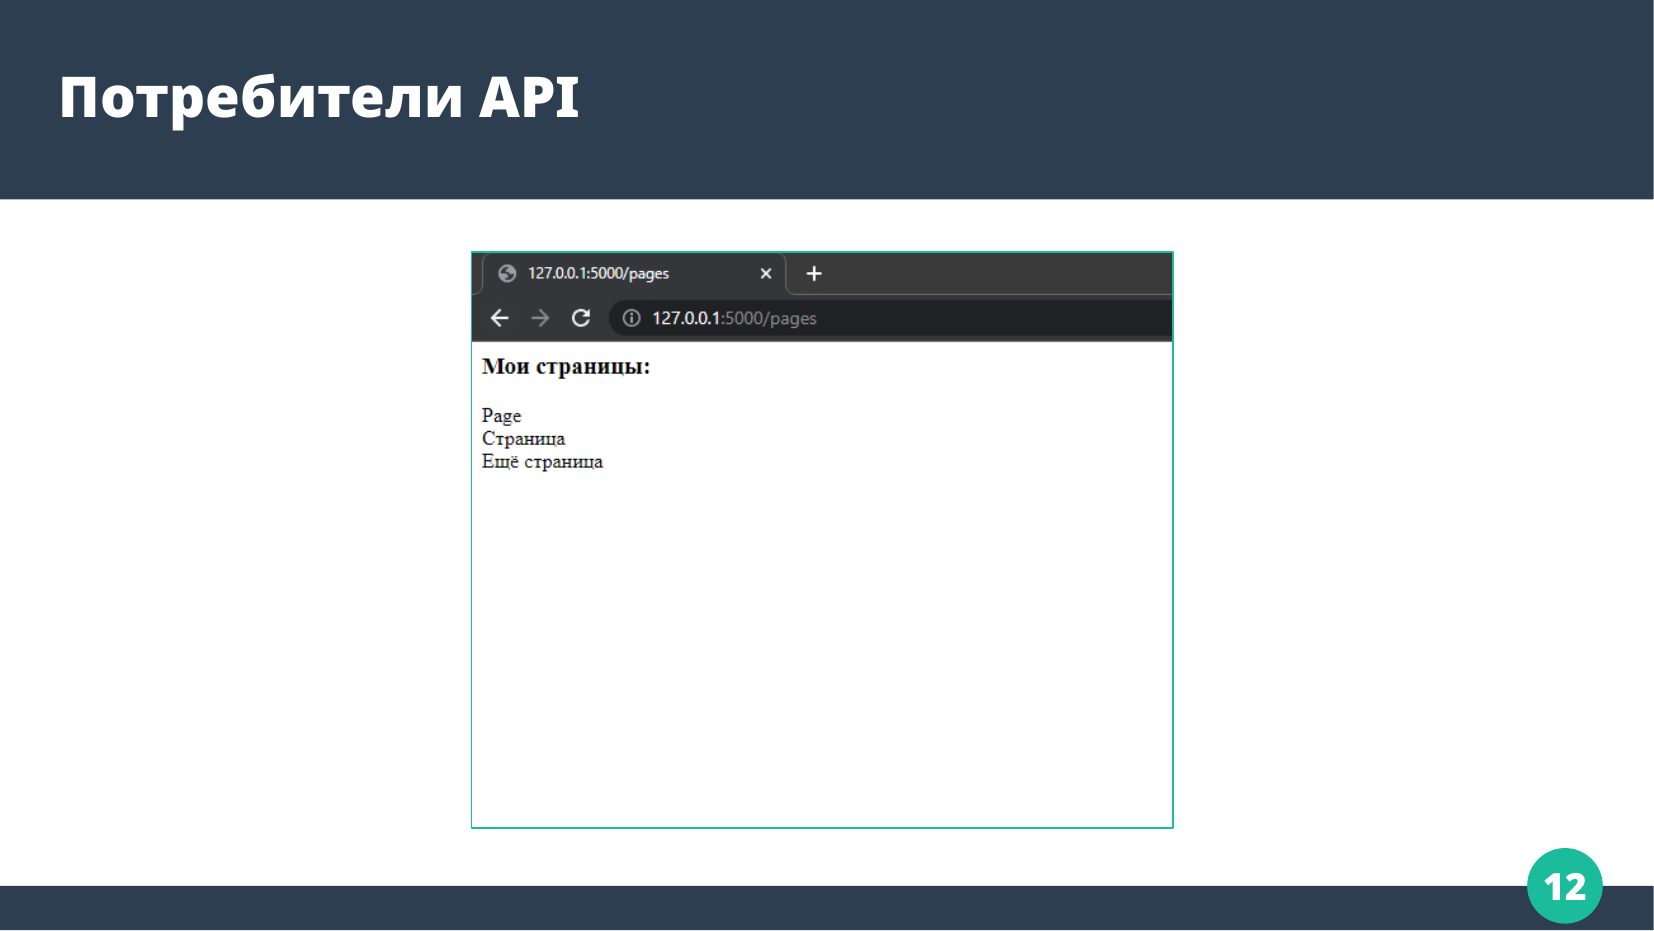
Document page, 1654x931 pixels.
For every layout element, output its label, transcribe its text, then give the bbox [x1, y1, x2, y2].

title Потребители API [59, 37, 1595, 155]
picture [472, 252, 1172, 827]
